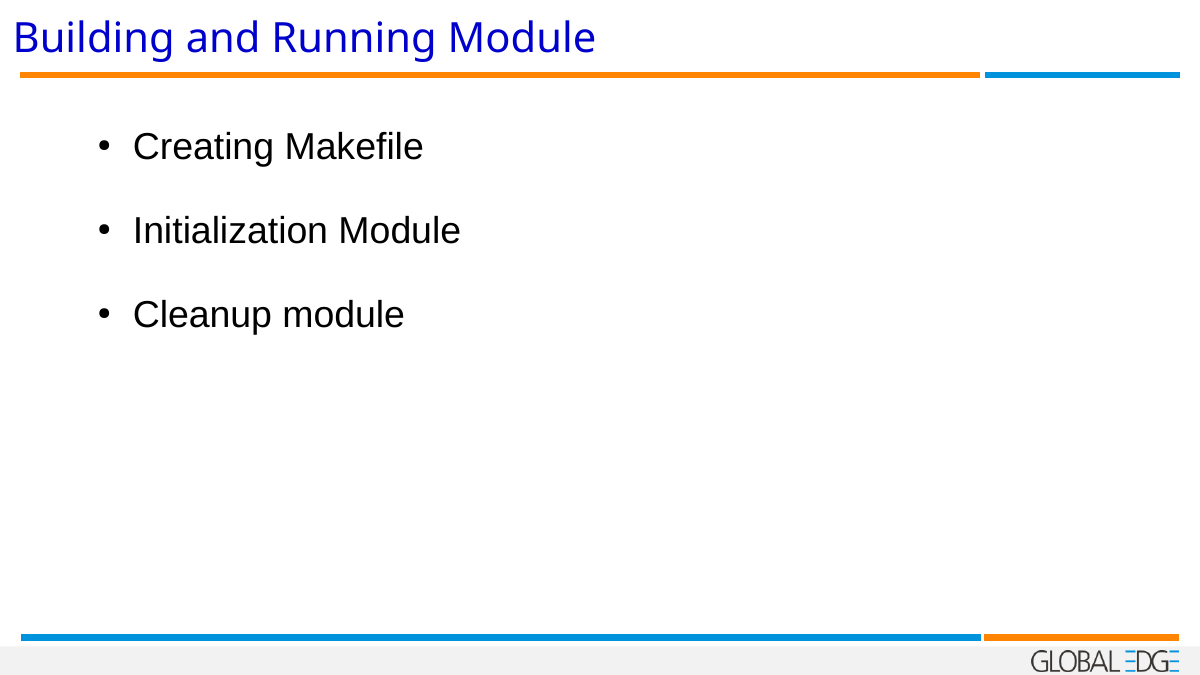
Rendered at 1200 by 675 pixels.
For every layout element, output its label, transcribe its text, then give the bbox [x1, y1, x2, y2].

picture [1031, 650, 1179, 672]
title Building and Running Module [12, 9, 1088, 63]
text_box Creating Makefile Initialization Module Cleanup module [82, 118, 709, 385]
